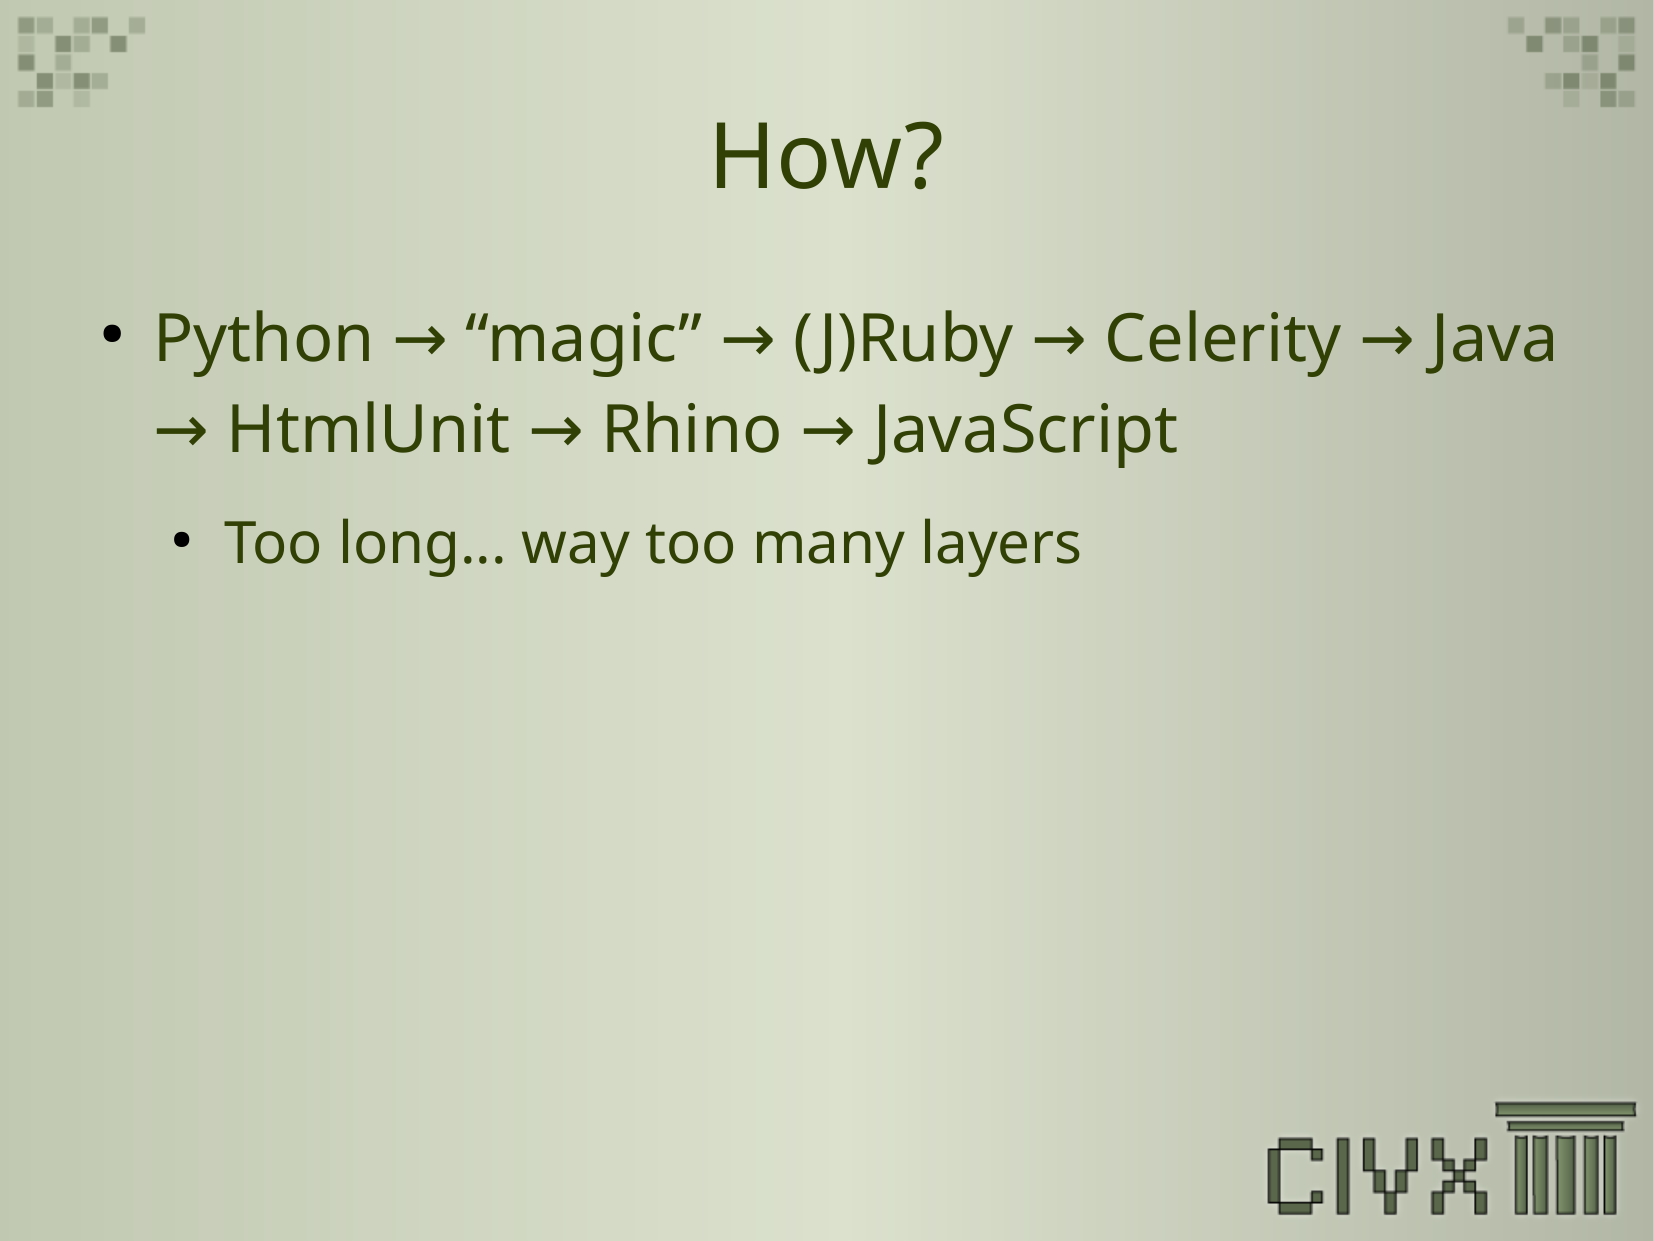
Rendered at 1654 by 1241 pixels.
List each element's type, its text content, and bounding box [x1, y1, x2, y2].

title How? [82, 56, 1571, 250]
picture [0, 0, 1654, 1241]
list Python → “magic” → (J)Ruby → Celerity → Java → HtmlUnit → Rhino → JavaScript Too long... way too many layers [82, 290, 1571, 1094]
